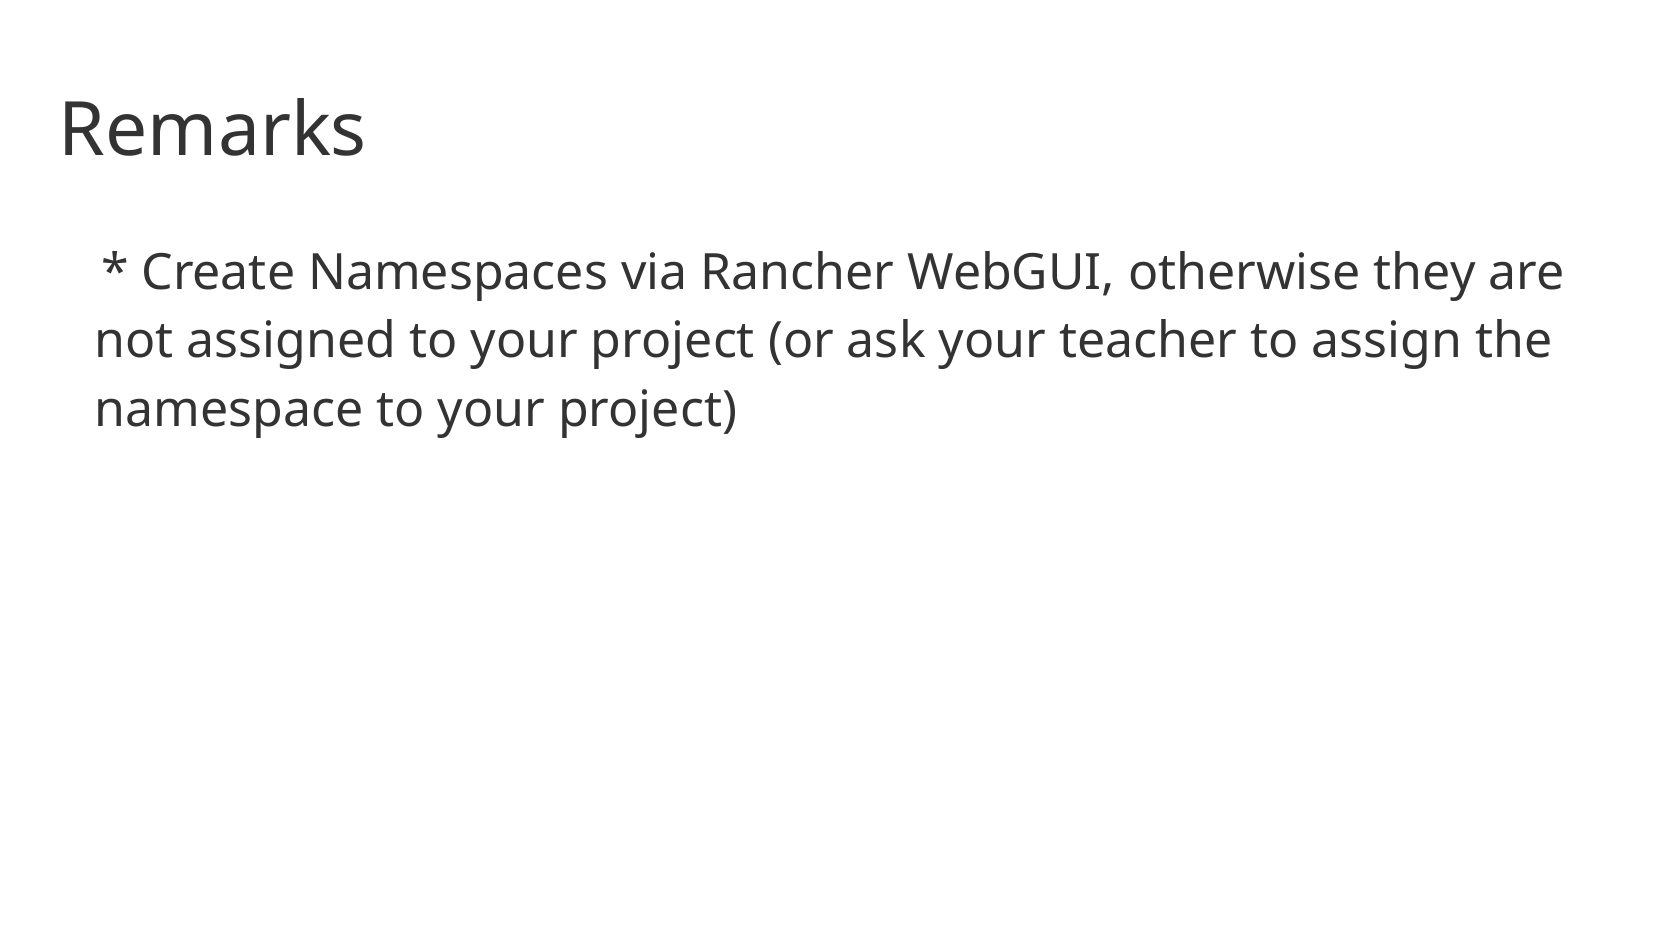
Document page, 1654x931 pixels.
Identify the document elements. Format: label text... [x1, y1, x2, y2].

title Remarks [59, 59, 1595, 178]
list * Create Namespaces via Rancher WebGUI, otherwise they are not assigned to your project (or ask your teacher to assign the namespace to your project) [59, 236, 1595, 776]
